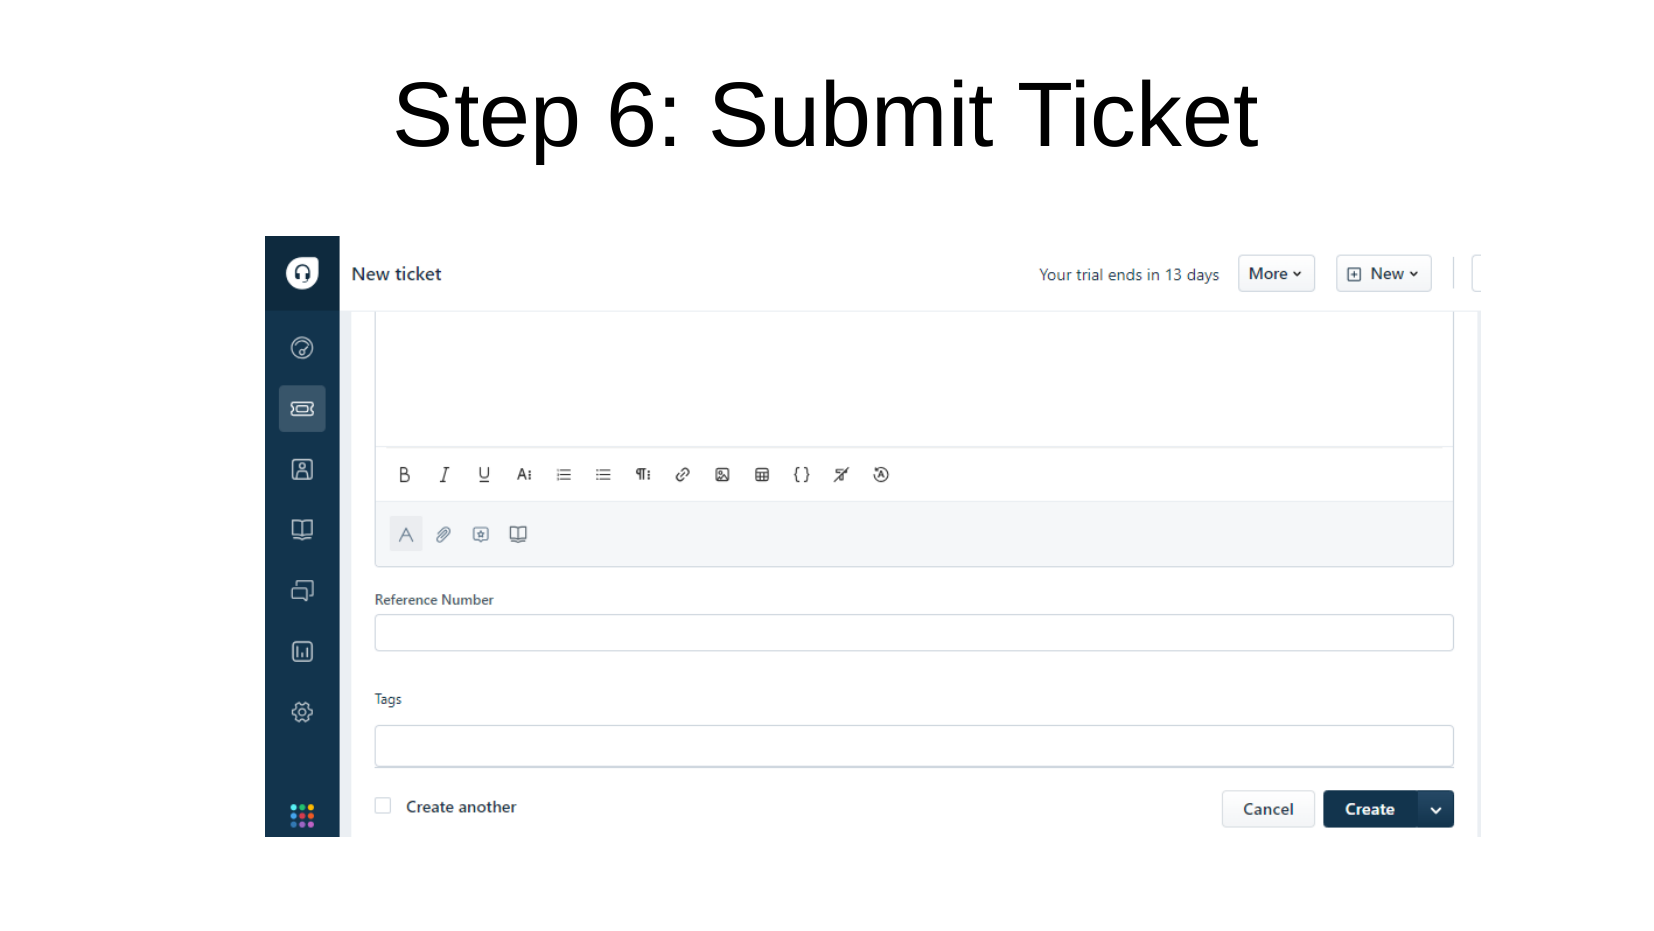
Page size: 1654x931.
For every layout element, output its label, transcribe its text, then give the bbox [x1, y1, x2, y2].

picture [265, 236, 1481, 837]
title Step 6: Submit Ticket [82, 37, 1571, 193]
